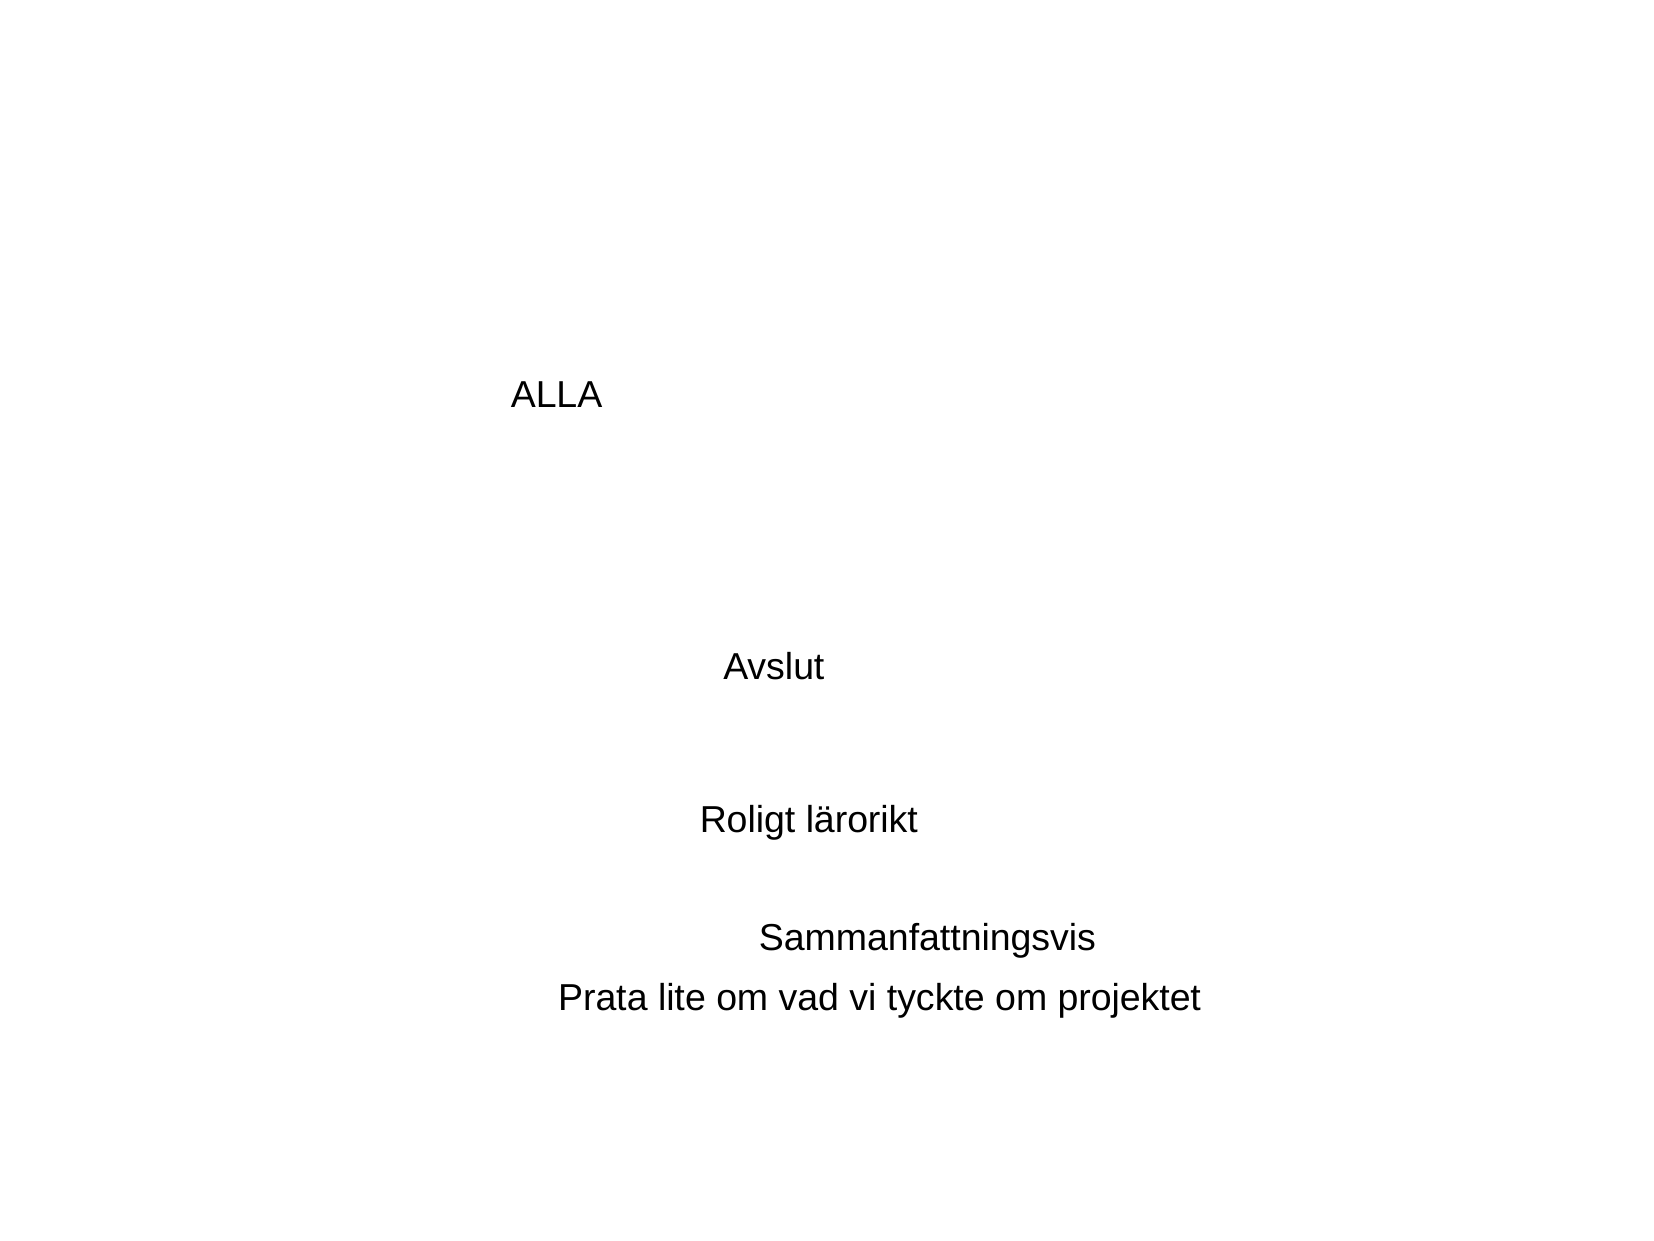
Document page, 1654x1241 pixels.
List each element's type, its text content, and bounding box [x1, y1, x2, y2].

text_box Avslut [708, 637, 840, 695]
text_box Prata lite om vad vi tyckte om projektet [543, 968, 1217, 1026]
text_box Sammanfattningsvis [744, 909, 1112, 967]
text_box ALLA [496, 366, 618, 424]
text_box Roligt lärorikt [685, 791, 934, 849]
